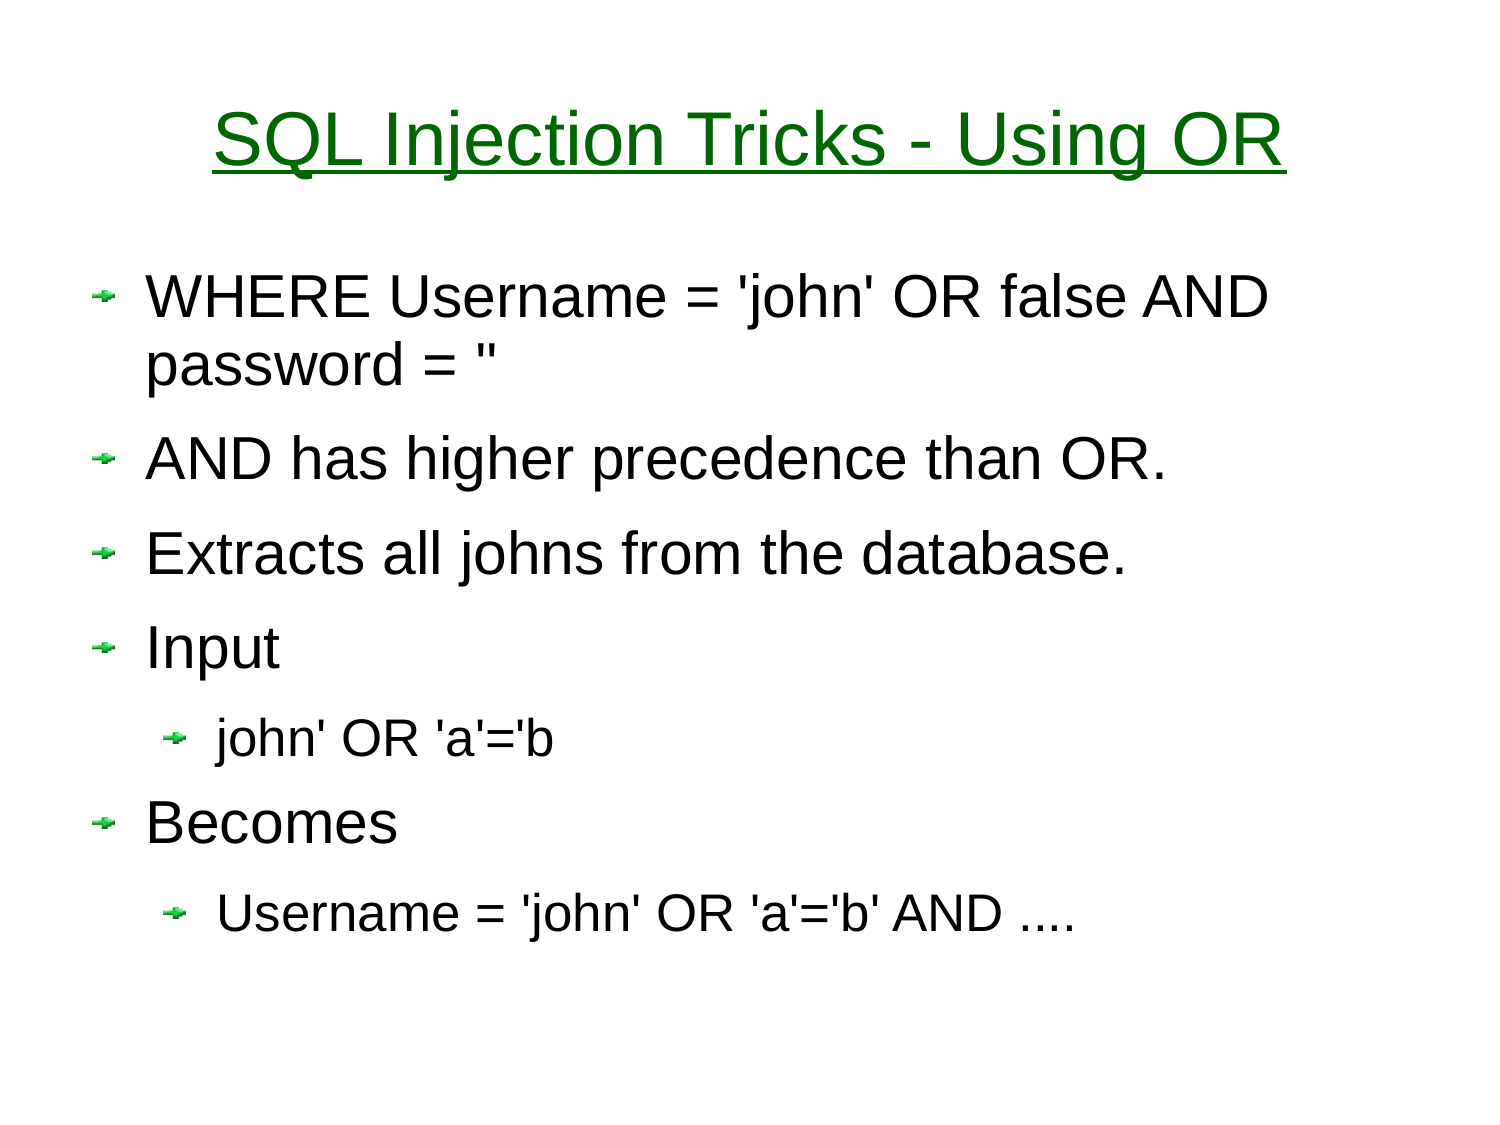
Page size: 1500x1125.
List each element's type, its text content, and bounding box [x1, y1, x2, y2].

list WHERE Username = 'john' OR false AND password = '' AND has higher precedence than OR. Extracts all johns from the database. Input john' OR 'a'='b Becomes Username = 'john' OR 'a'='b' AND .... [75, 262, 1425, 1006]
title SQL Injection Tricks - Using OR [75, 45, 1425, 233]
